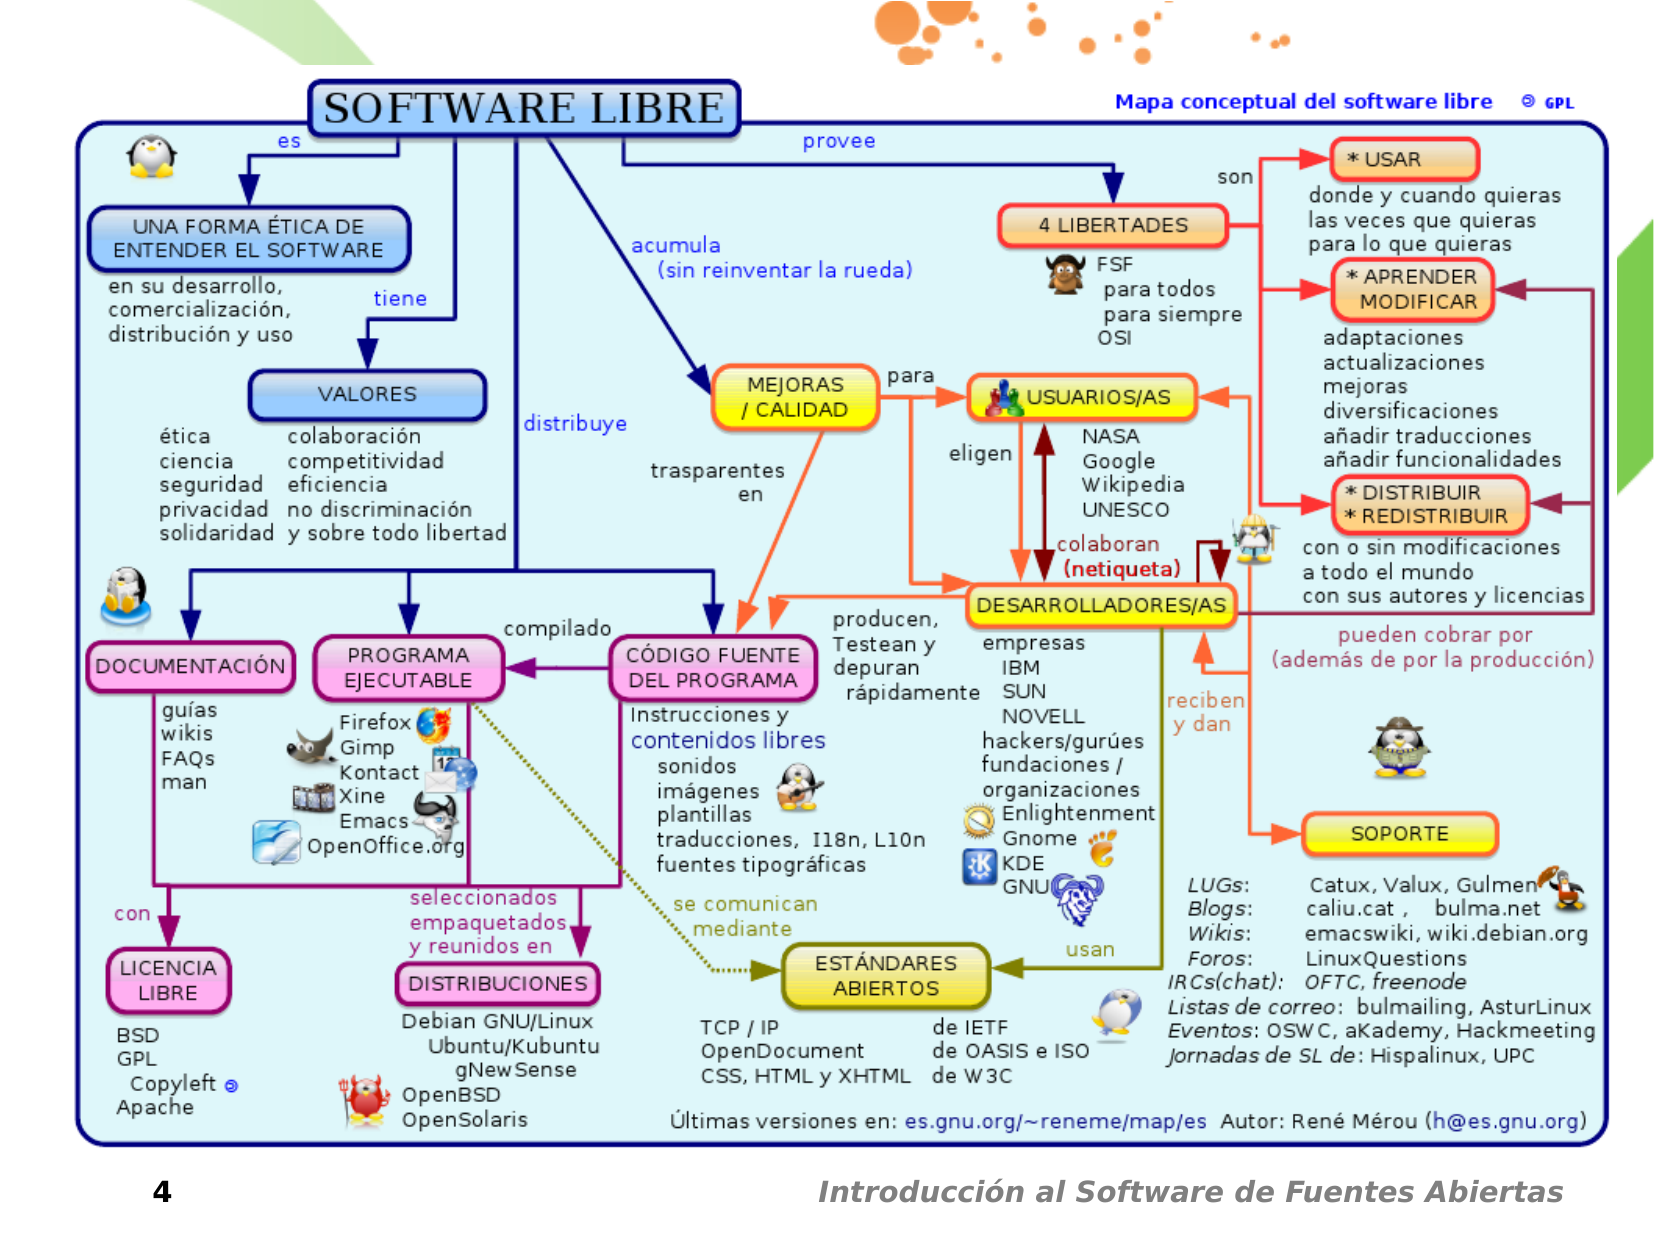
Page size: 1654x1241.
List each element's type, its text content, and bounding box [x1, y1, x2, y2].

picture [59, 0, 1654, 1152]
title Objetivos del curso [82, 29, 1571, 65]
